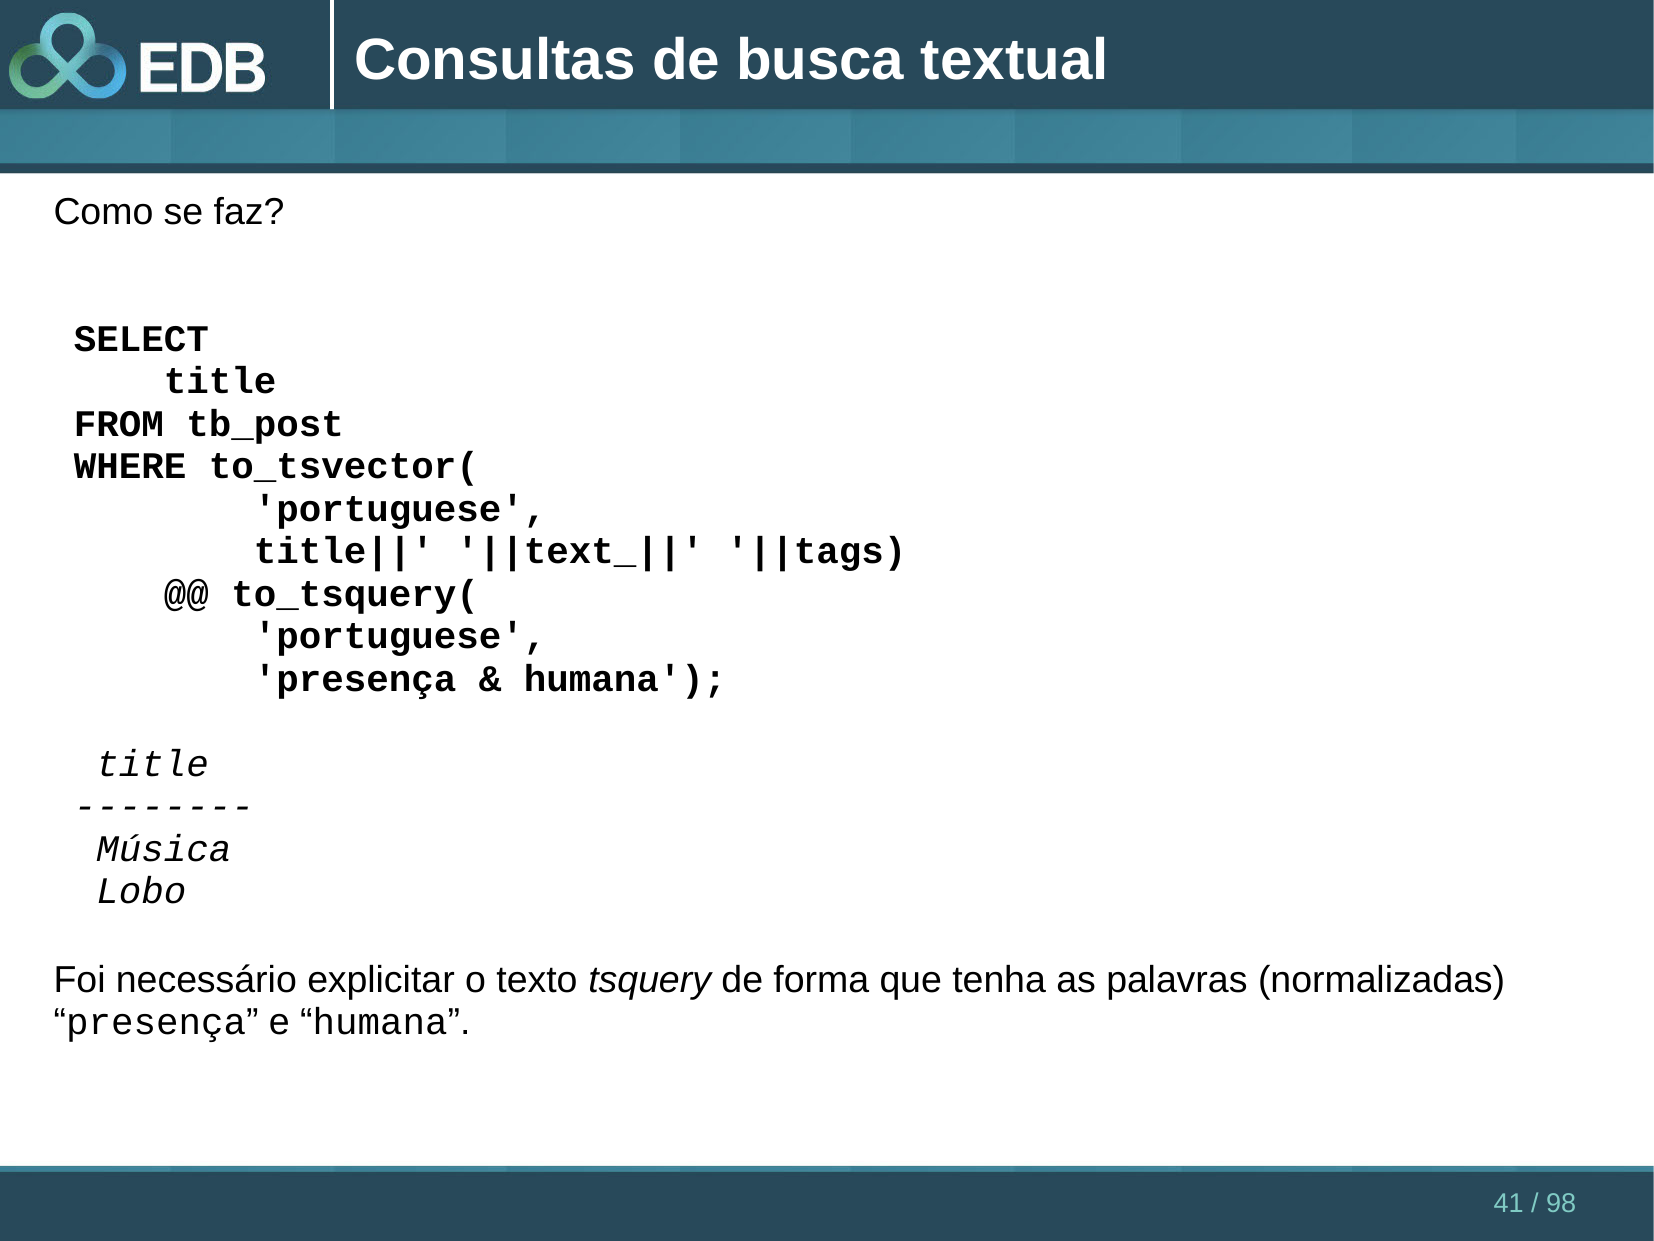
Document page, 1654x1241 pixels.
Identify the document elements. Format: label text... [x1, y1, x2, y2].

text_box Foi necessário explicitar o texto tsquery de forma que tenha as palavras (normalizadas) “presença” e “humana”. [38, 950, 1595, 1093]
text_box SELECT title FROM tb_post WHERE to_tsvector( 'portuguese', title||' '||text_||' '||tags) @@ to_tsquery( 'portuguese', 'presença & humana'); title -------- Música Lobo [59, 312, 1418, 923]
picture [0, 0, 1654, 1241]
text_box Como se faz? [38, 183, 1211, 240]
title Consultas de busca textual [354, 0, 1625, 125]
